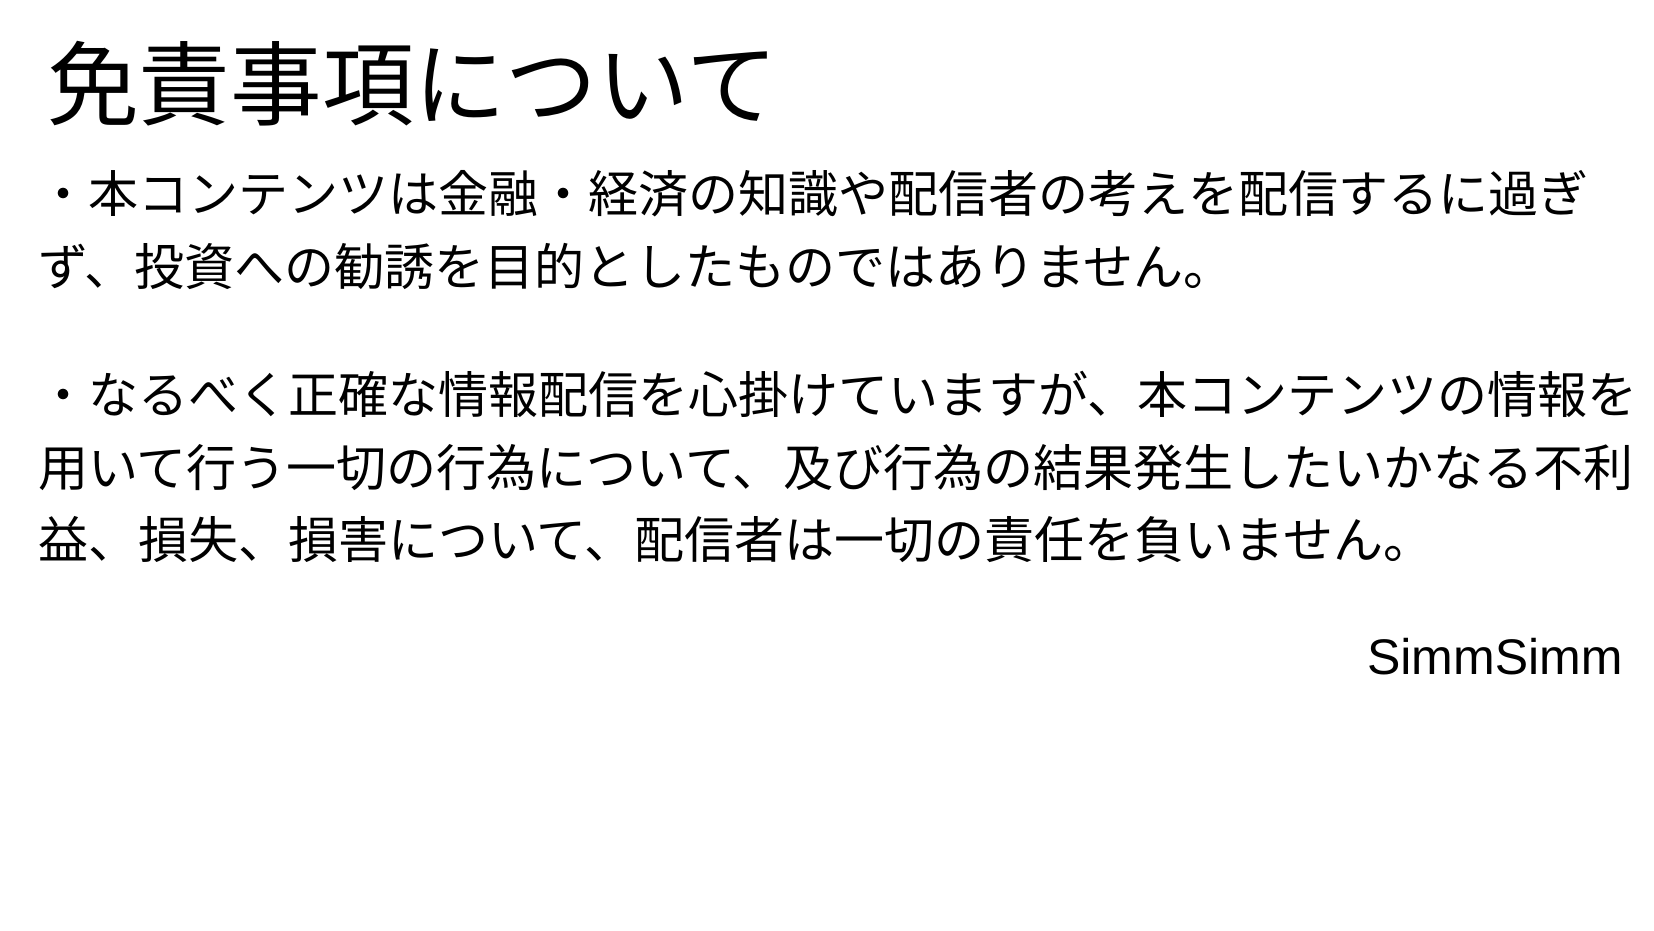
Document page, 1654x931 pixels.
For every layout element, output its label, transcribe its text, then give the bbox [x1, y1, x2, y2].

title 免責事項について [47, 27, 1630, 129]
text_box ・本コンテンツは金融・経済の知識や配信者の考えを配信するに過ぎず、投資への勧誘を目的としたものではありません。 ・なるべく正確な情報配信を心掛けていますが、本コンテンツの情報を用いて行う一切の行為について、及び行為の結果発生したいかなる不利益、損失、損害について、配信者は一切の責任を負いません。 SimmSimm [23, 147, 1654, 774]
